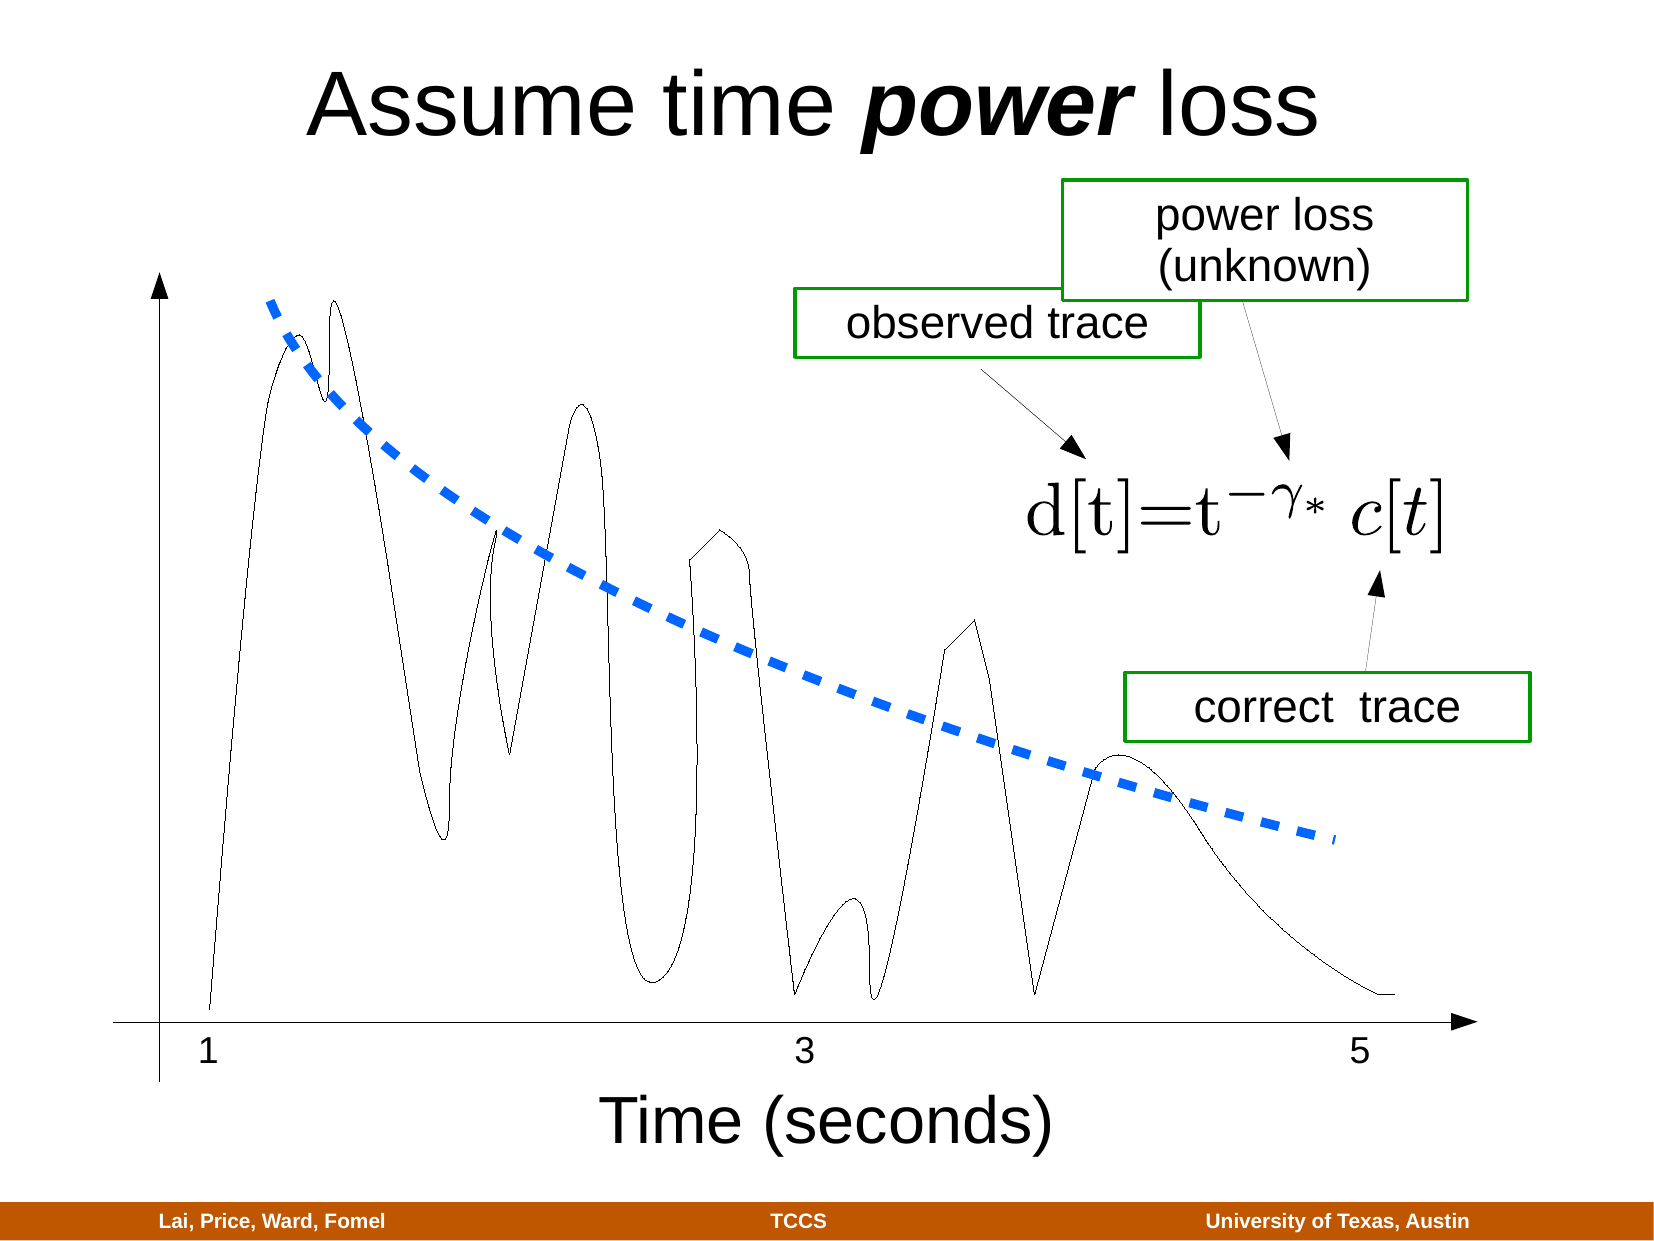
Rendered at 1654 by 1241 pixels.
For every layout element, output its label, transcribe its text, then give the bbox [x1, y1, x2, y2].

text_box observed trace [795, 288, 1201, 358]
text_box [1024, 475, 1450, 554]
text_box 1 [183, 1021, 274, 1079]
text_box power loss (unknown) [1062, 179, 1468, 301]
text_box 3 [779, 1021, 870, 1075]
text_box Assume time power loss [258, 45, 1369, 163]
text_box Time (seconds) [583, 1075, 1130, 1240]
text_box 5 [1334, 1021, 1425, 1079]
text_box correct trace [1125, 672, 1531, 742]
